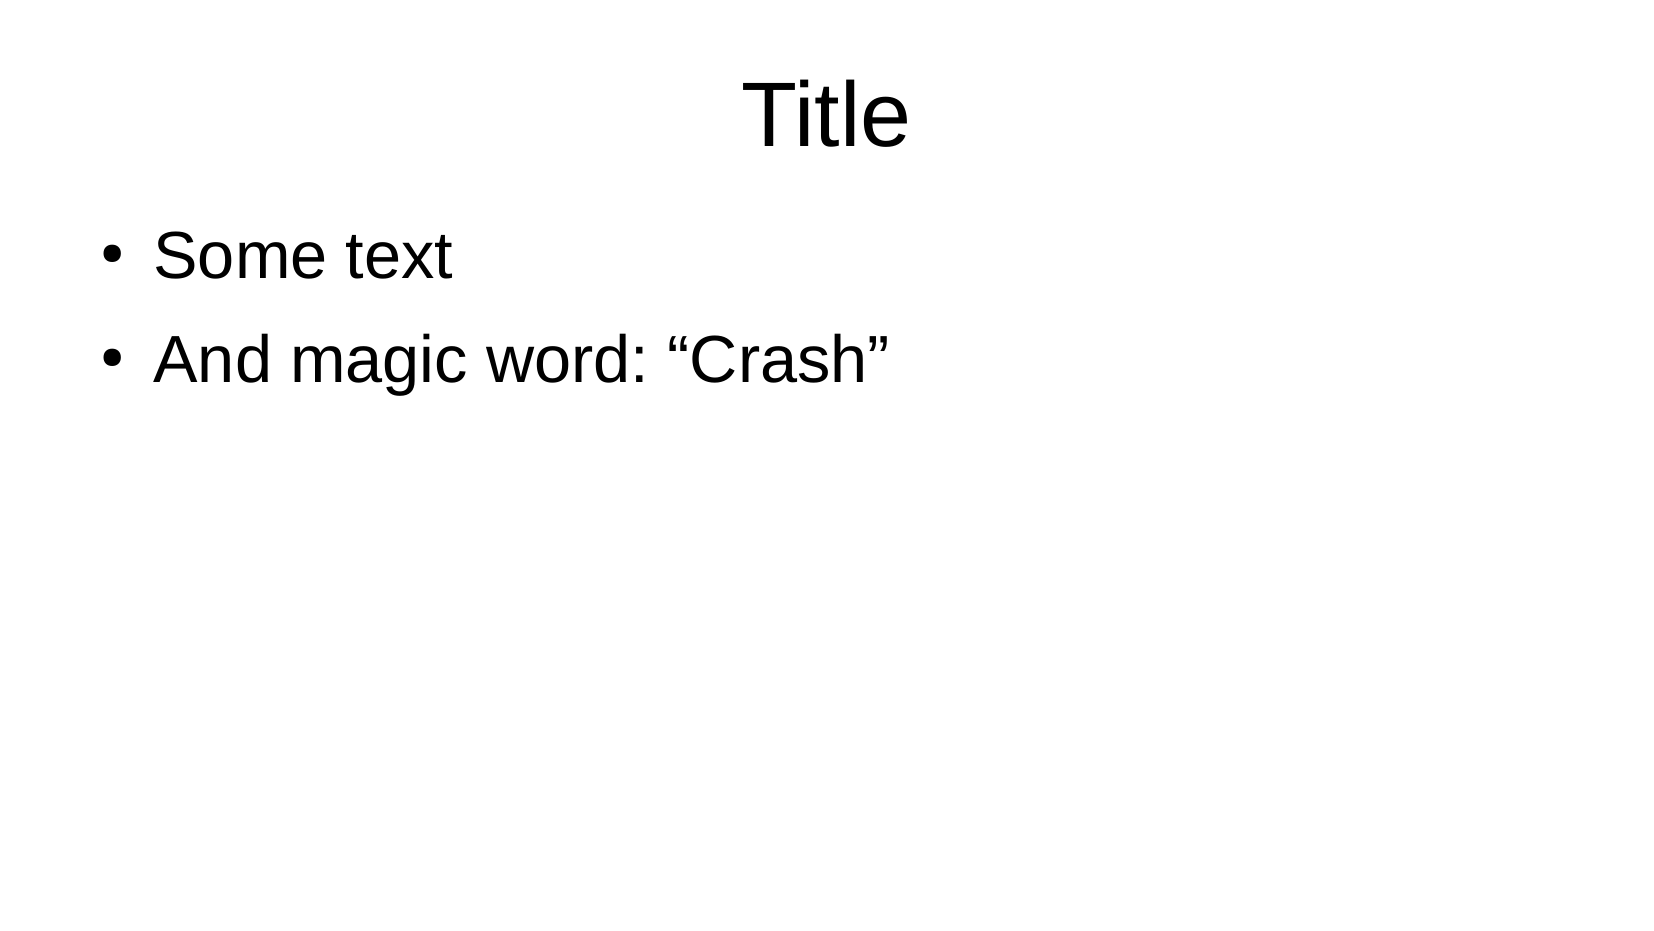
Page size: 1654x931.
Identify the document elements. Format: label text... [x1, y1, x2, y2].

list Some text And magic word: “Crash” [82, 217, 1571, 758]
title Title [82, 37, 1571, 193]
